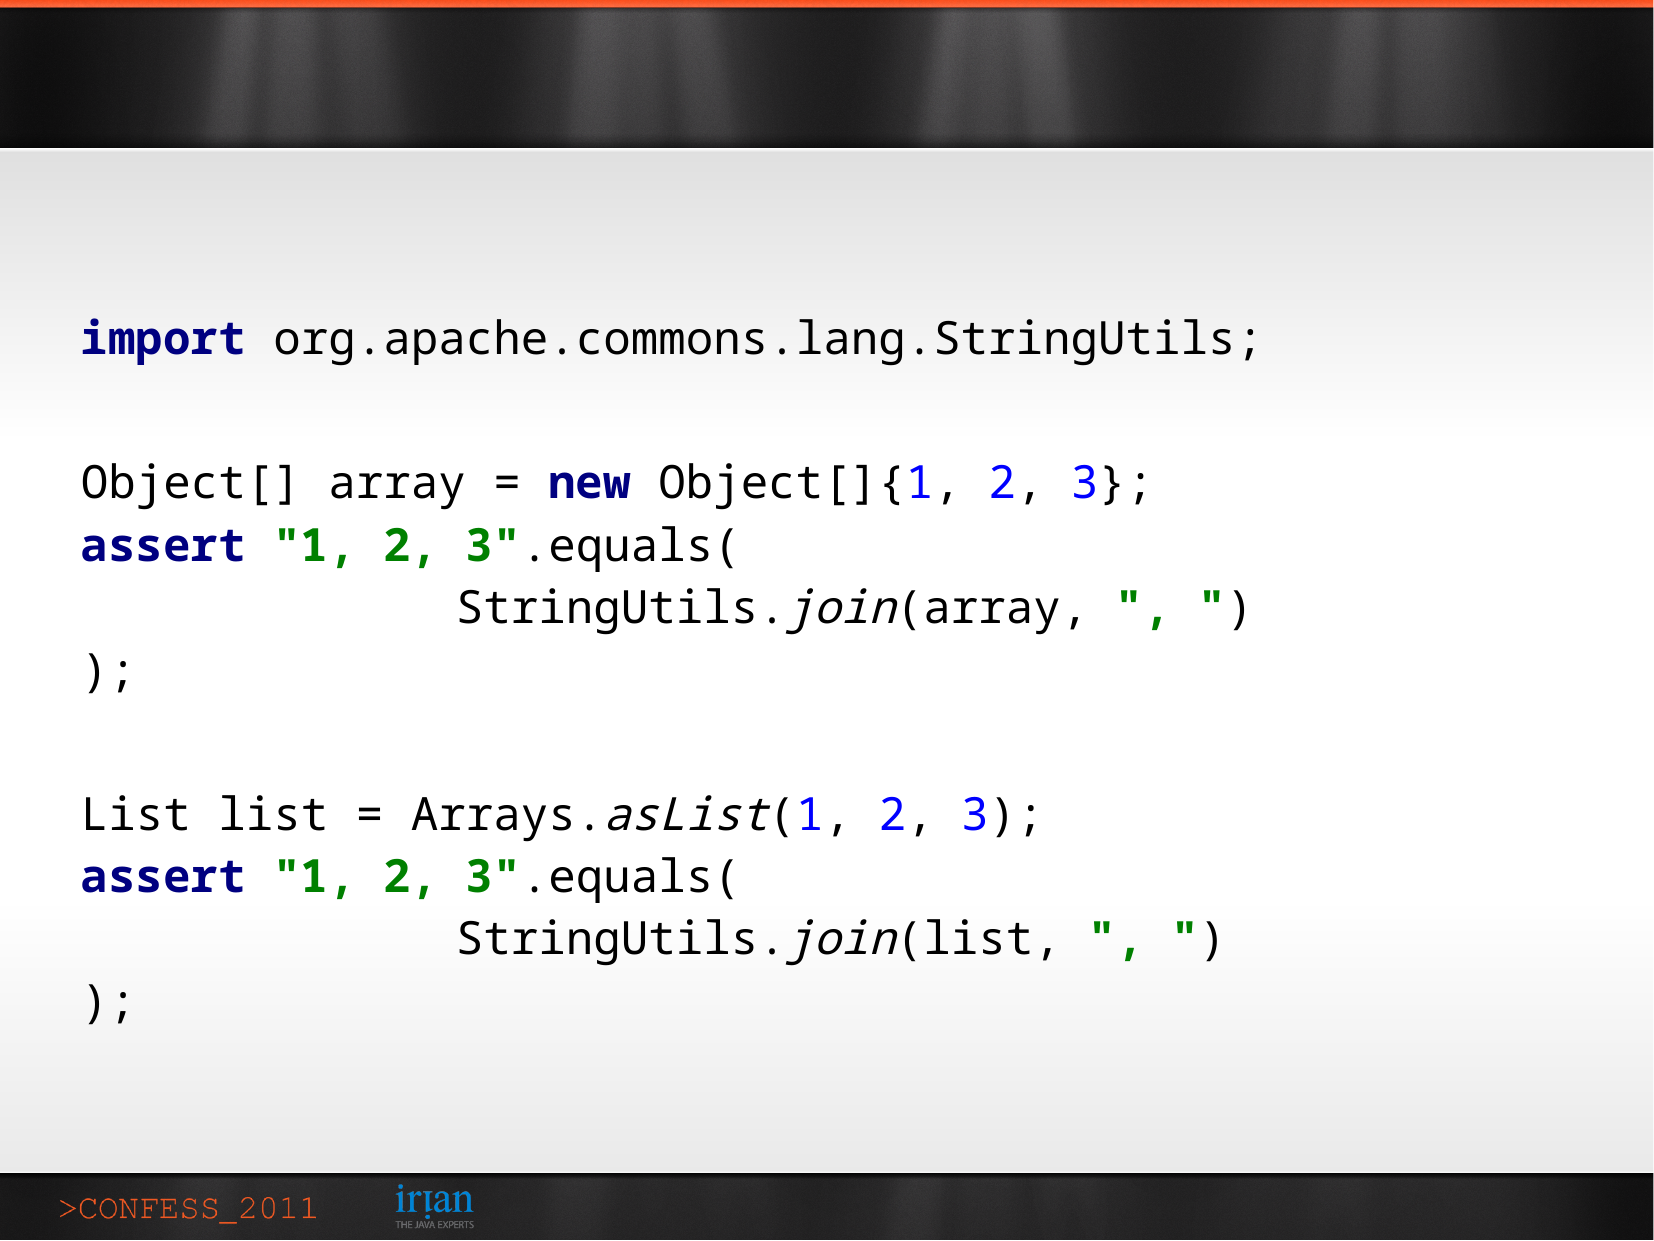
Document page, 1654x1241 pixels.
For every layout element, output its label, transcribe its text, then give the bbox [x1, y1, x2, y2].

picture [0, 0, 1654, 1240]
subtitle import org.apache.commons.lang.StringUtils; Object[] array = new Object[]{1, 2, 3}; assert "1, 2, 3".equals( StringUtils.join(array, ", ") ); List list = Arrays.asList(1, 2, 3); assert "1, 2, 3".equals( StringUtils.join(list, ", ") ); [80, 305, 1570, 1125]
